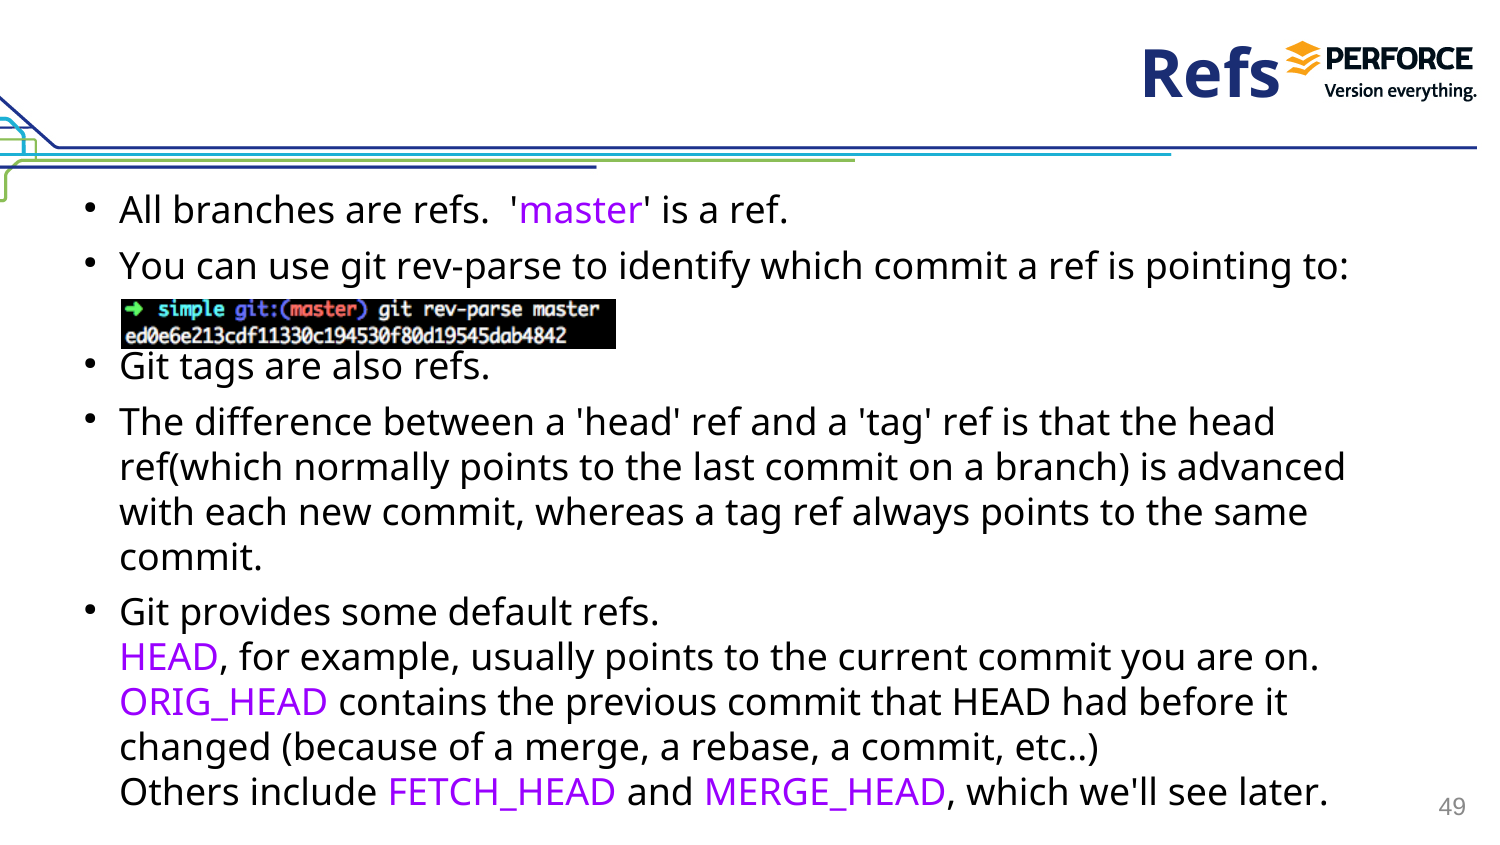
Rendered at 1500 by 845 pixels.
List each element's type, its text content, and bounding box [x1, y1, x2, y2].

text_box Git tags are also refs. The difference between a 'head' ref and a 'tag' ref is that the head ref(which normally points to the last commit on a branch) is advanced with each new commit, whereas a tag ref always points to the same commit. Git provides some default refs. HEAD, for example, usually points to the current commit you are on. ORIG_HEAD contains the previous commit that HEAD had before it changed (because of a merge, a rebase, a commit, etc..) Others include FETCH_HEAD and MERGE_HEAD, which we'll see later. [75, 360, 1426, 796]
text_box <number> [1131, 782, 1482, 828]
subtitle All branches are refs. 'master' is a ref. You can use git rev-parse to identify which commit a ref is pointing to: [75, 172, 1426, 301]
picture [0, 0, 1500, 845]
title Refs [1125, 0, 1306, 141]
